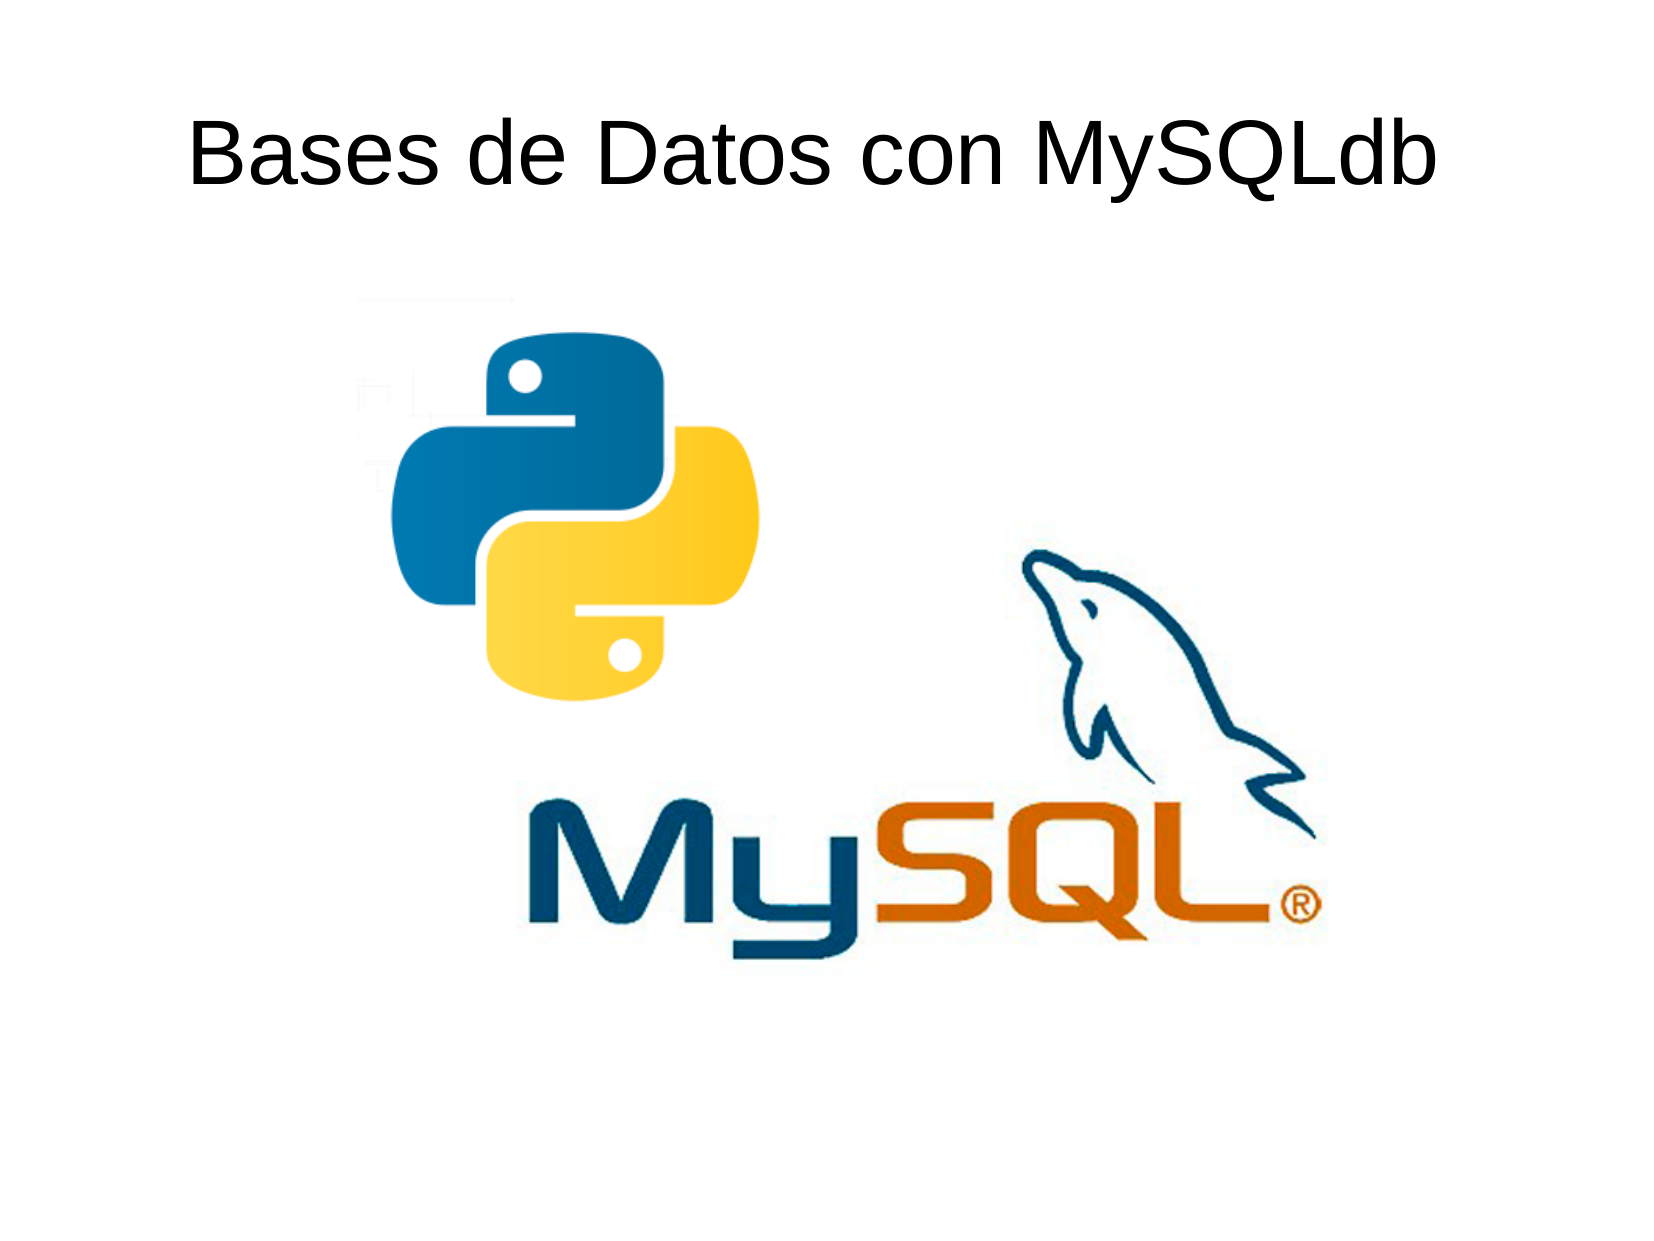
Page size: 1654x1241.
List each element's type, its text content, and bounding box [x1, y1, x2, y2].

picture [327, 298, 1328, 1049]
title Bases de Datos con MySQLdb [82, 49, 1571, 257]
